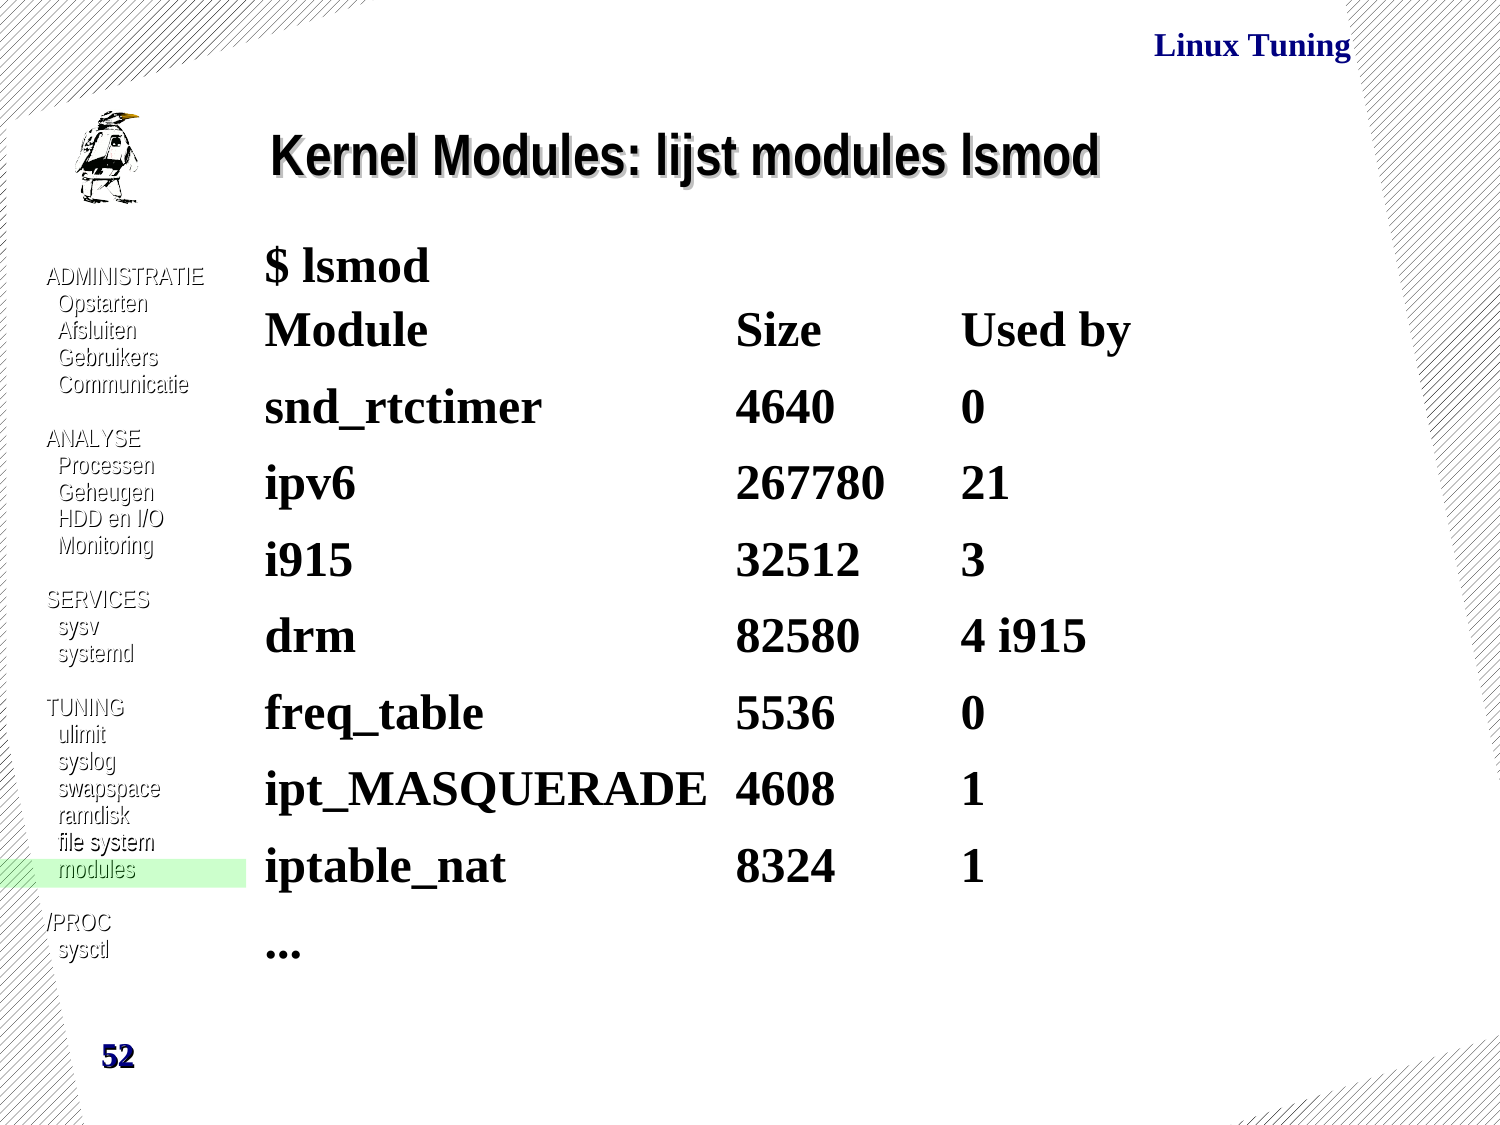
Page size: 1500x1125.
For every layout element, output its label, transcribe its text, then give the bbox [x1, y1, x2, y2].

picture [57, 105, 143, 206]
list $ lsmod Module Size Used by snd_rtctimer 4640 0 ipv6 267780 21 i915 32512 3 drm 82580 4 i915 freq_table 5536 0 ipt_MASQUERADE 4608 1 iptable_nat 8324 1 ... [264, 229, 1486, 980]
text_box [0, 858, 247, 888]
title Kernel Modules: lijst modules lsmod [270, 41, 1500, 250]
